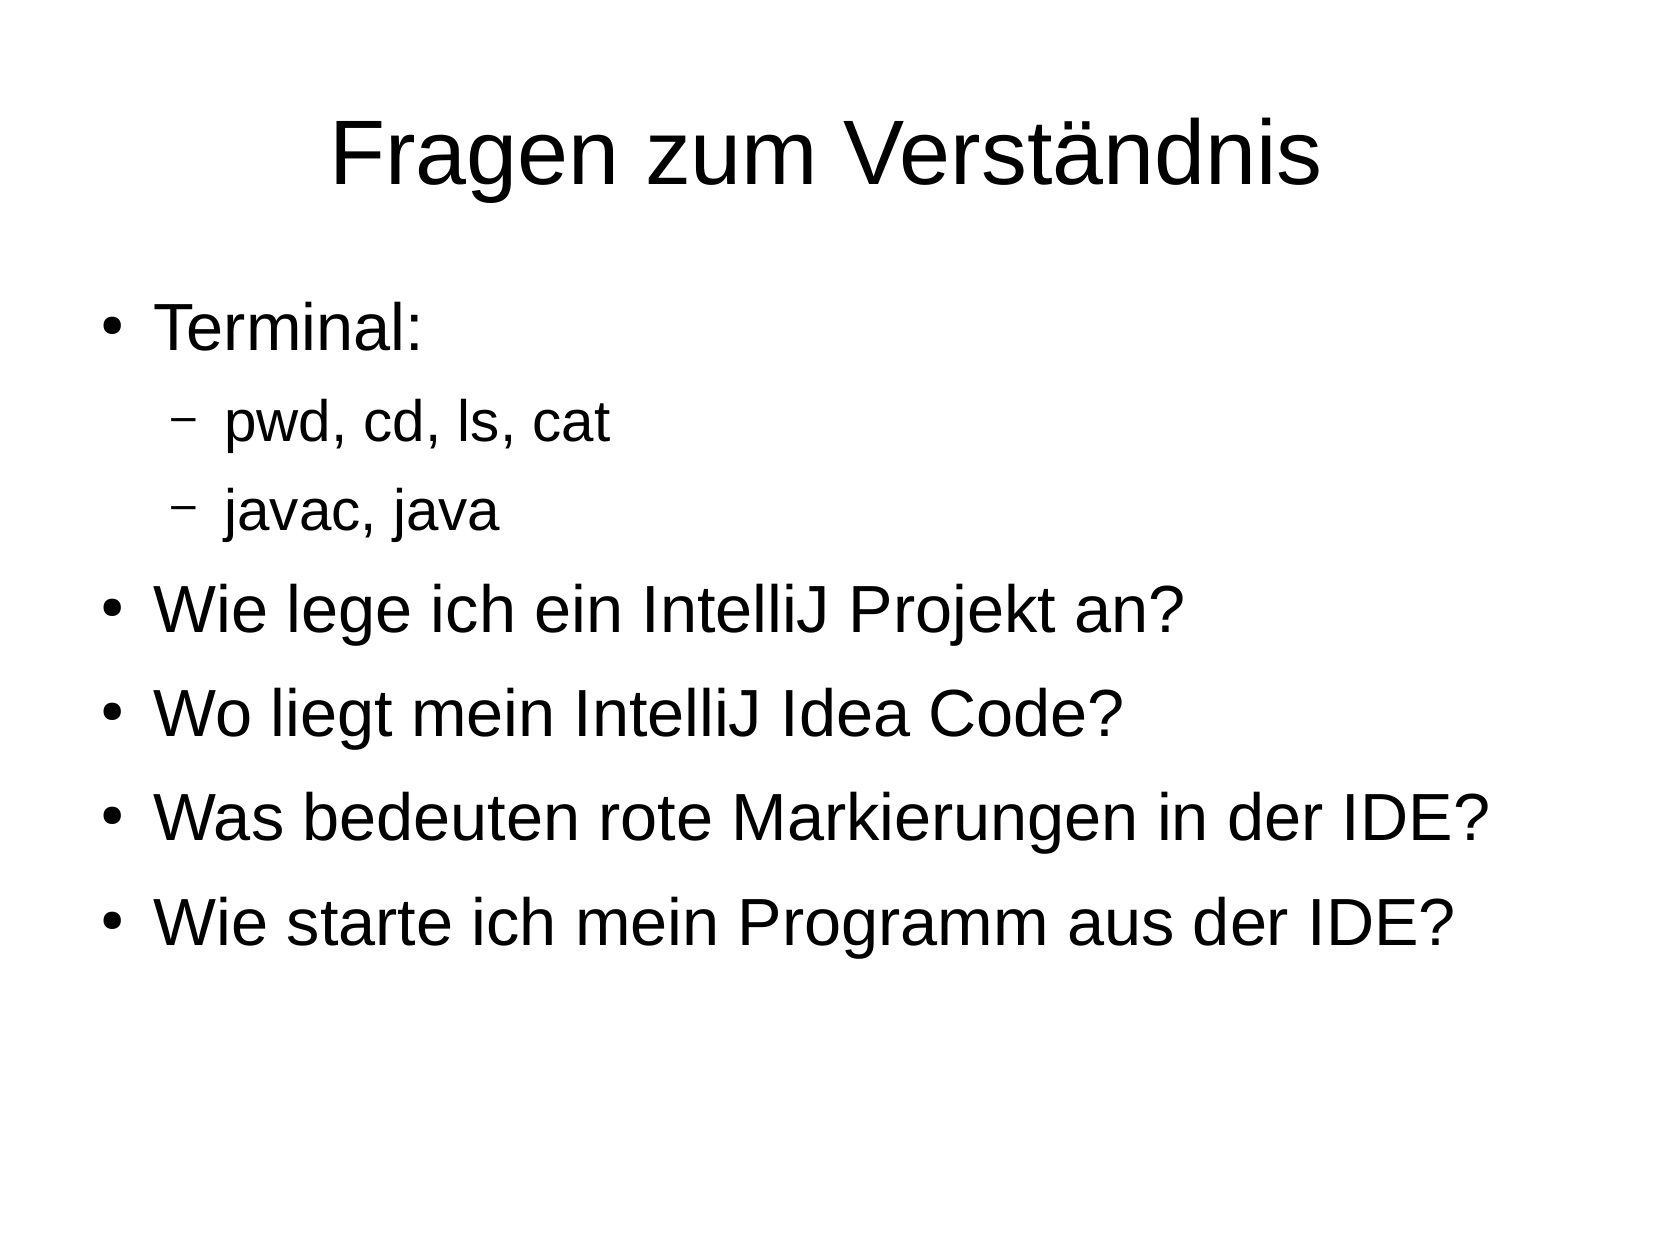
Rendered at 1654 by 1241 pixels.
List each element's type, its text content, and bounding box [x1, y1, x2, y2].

title Fragen zum Verständnis [82, 49, 1571, 257]
list Terminal: pwd, cd, ls, cat javac, java Wie lege ich ein IntelliJ Projekt an? Wo liegt mein IntelliJ Idea Code? Was bedeuten rote Markierungen in der IDE? Wie starte ich mein Programm aus der IDE? [82, 290, 1571, 1010]
